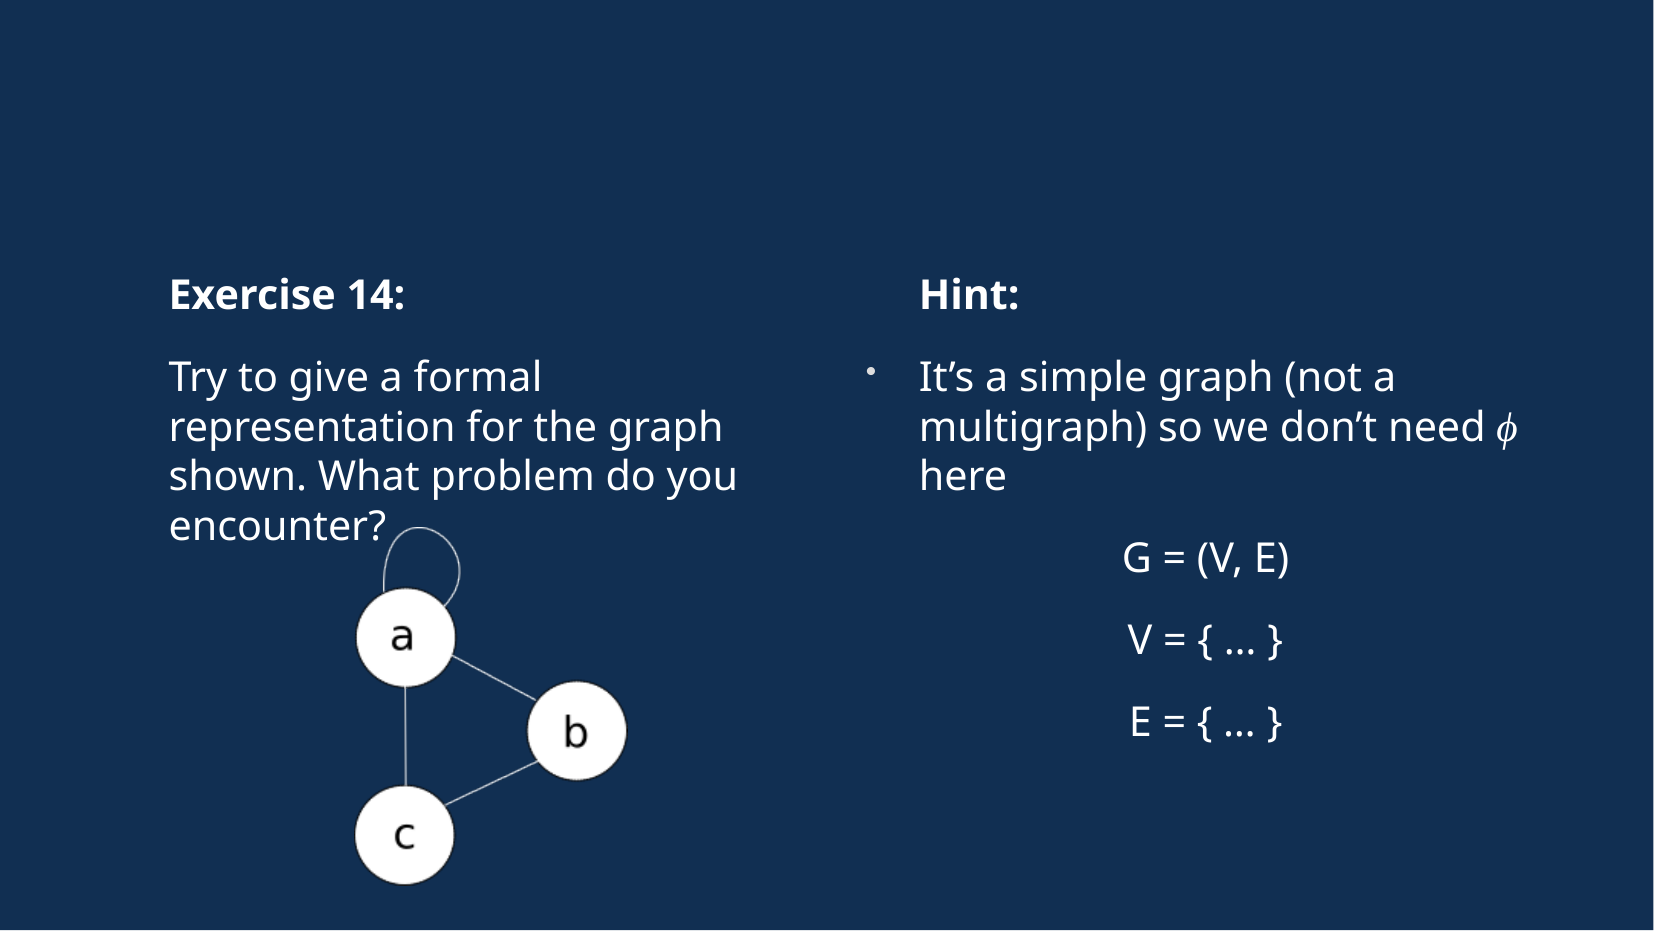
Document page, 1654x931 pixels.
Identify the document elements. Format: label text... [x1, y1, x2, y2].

list Exercise 14: Try to give a formal representation for the graph shown. What problem do you encounter? [97, 268, 813, 806]
list Hint: It’s a simple graph (not a multigraph) so we don’t need ϕ here G = (V, E) V = { … } E = { … } [848, 268, 1563, 806]
picture [354, 527, 628, 886]
